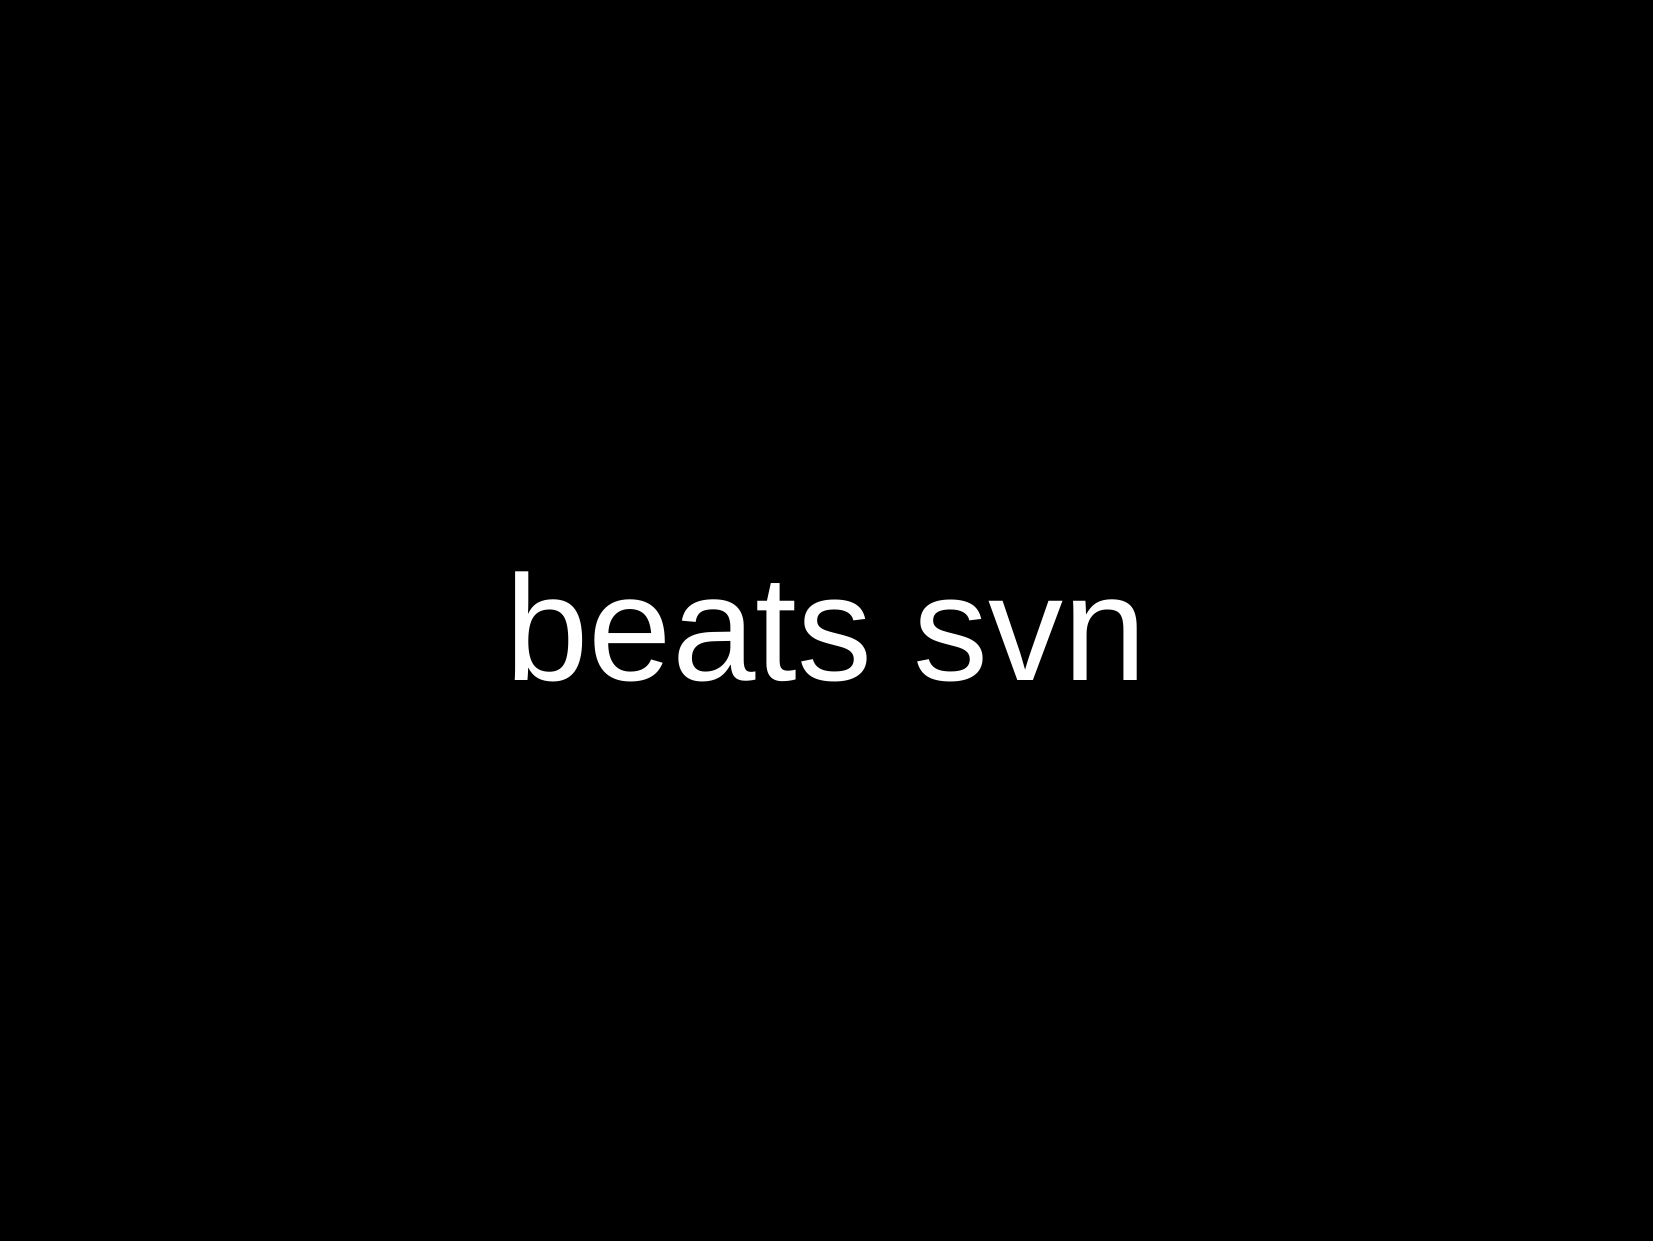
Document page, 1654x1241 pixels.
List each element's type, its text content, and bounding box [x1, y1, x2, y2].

title beats svn [82, 56, 1571, 1201]
